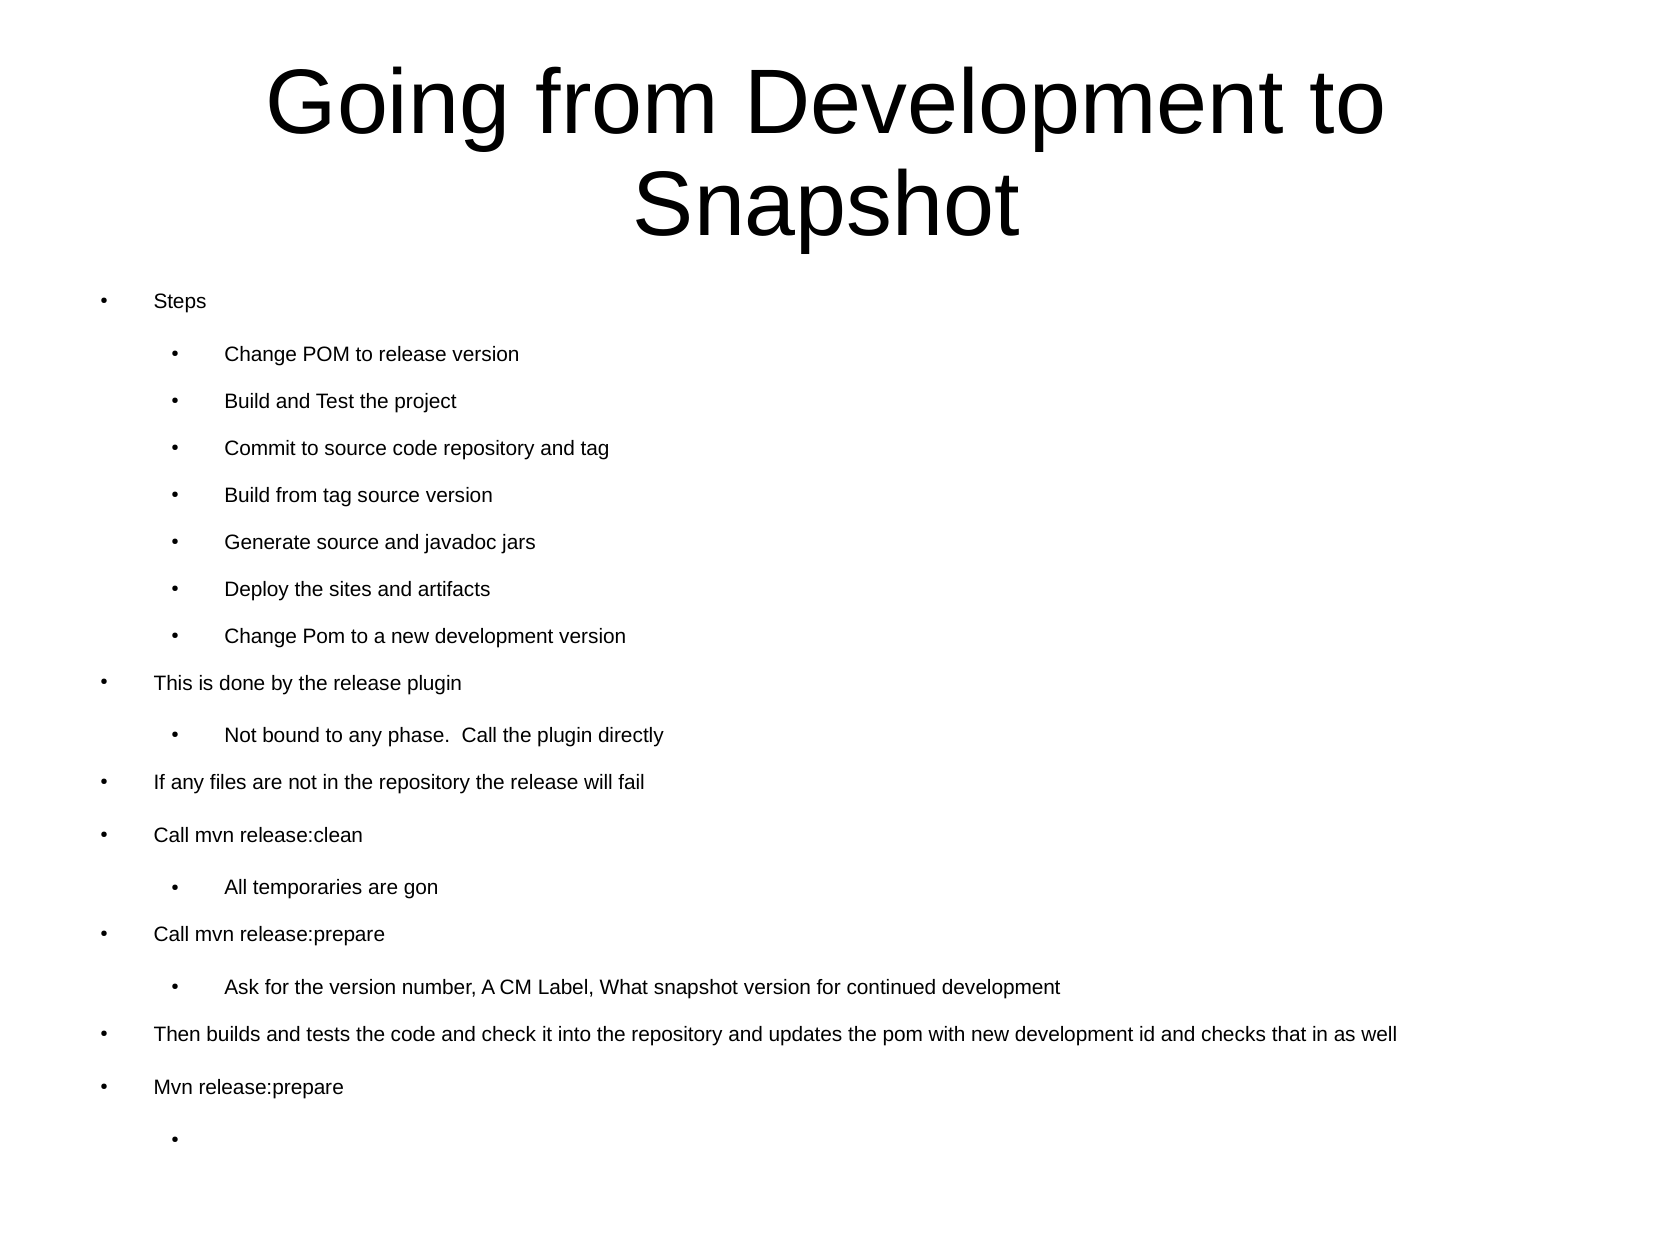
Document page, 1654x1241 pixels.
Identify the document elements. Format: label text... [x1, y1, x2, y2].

list Steps Change POM to release version Build and Test the project Commit to source code repository and tag Build from tag source version Generate source and javadoc jars Deploy the sites and artifacts Change Pom to a new development version This is done by the release plugin Not bound to any phase. Call the plugin directly If any files are not in the repository the release will fail Call mvn release:clean All temporaries are gon Call mvn release:prepare Ask for the version number, A CM Label, What snapshot version for continued development Then builds and tests the code and check it into the repository and updates the pom with new development id and checks that in as well Mvn release:prepare [82, 290, 1571, 1216]
title Going from Development to Snapshot [82, 49, 1571, 257]
